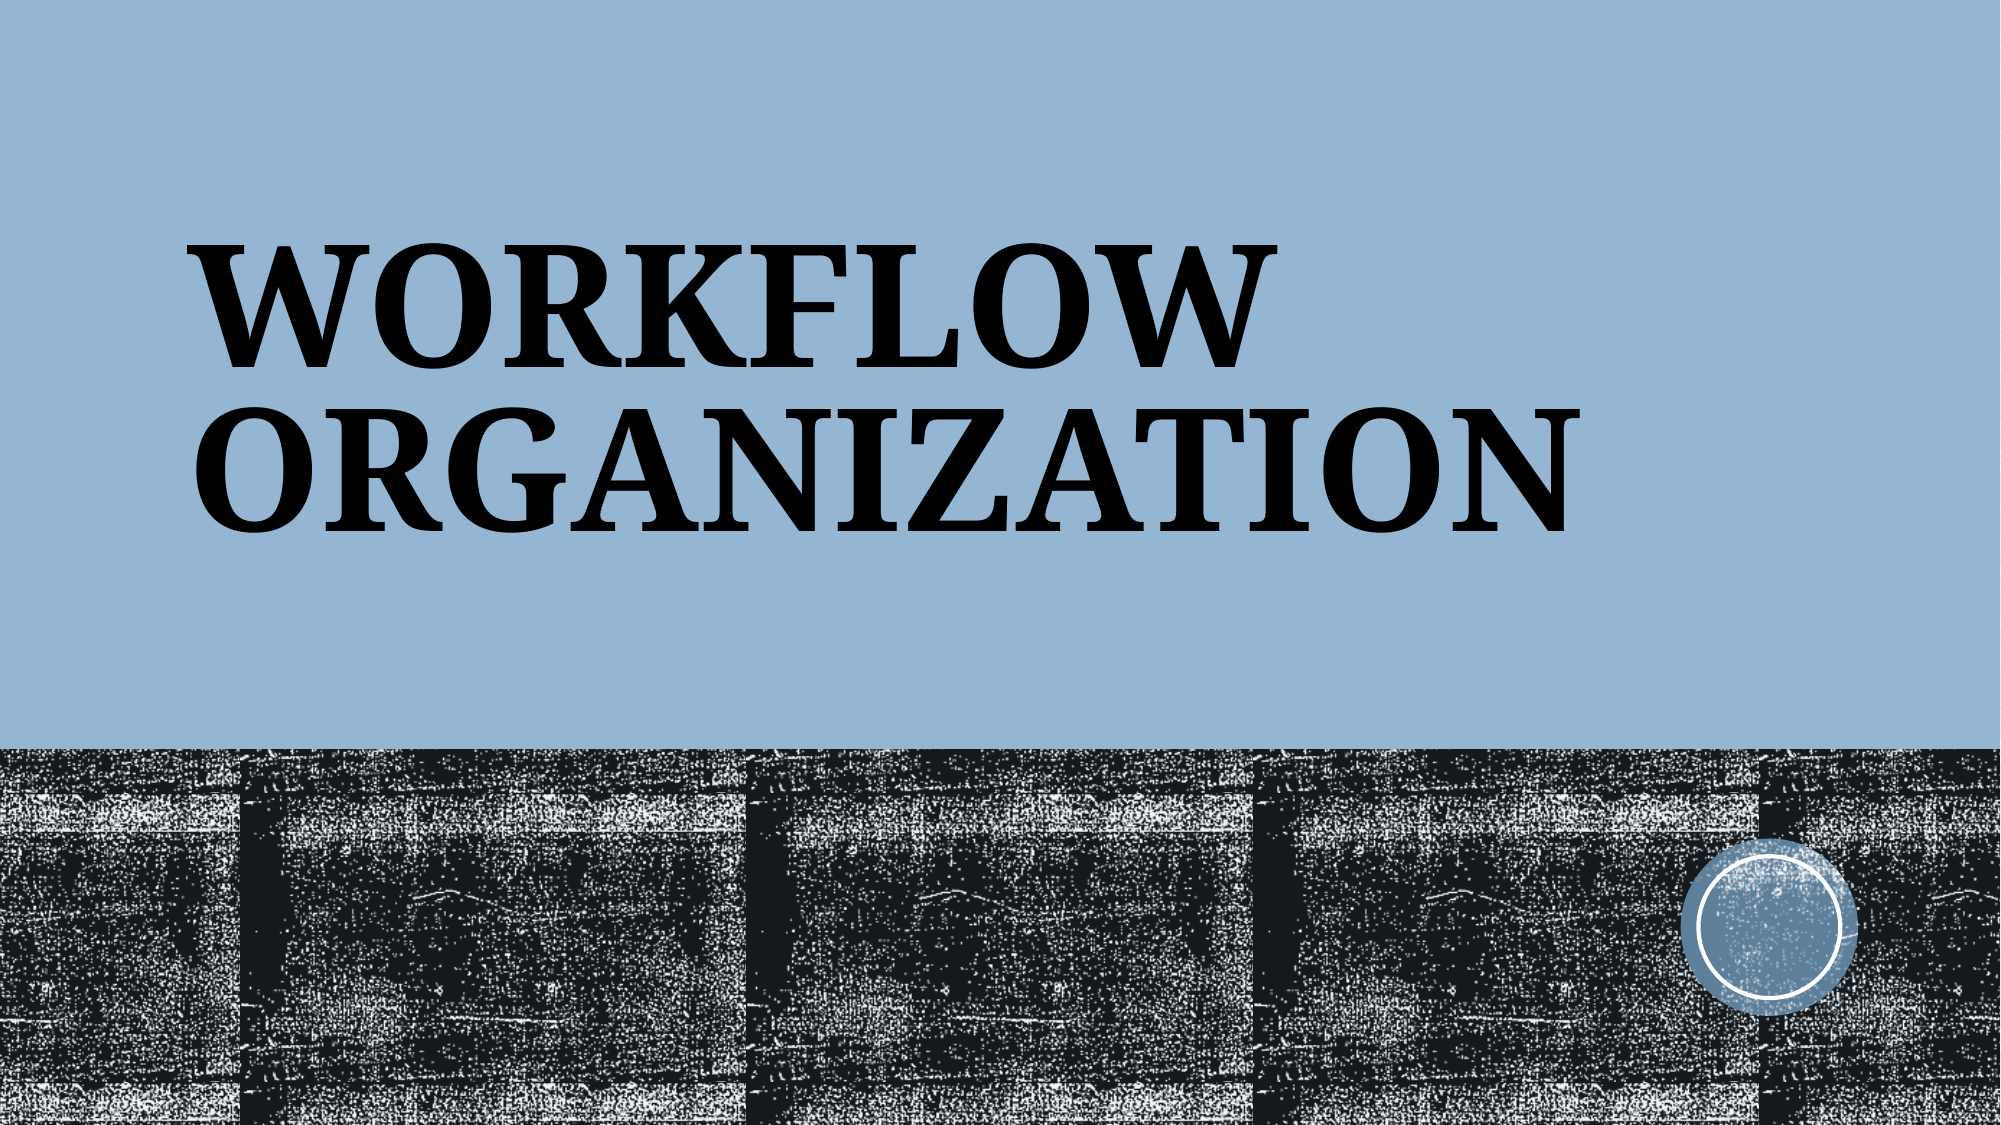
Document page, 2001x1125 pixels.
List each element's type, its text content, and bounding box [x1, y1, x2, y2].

title Workflow organization [172, 105, 1808, 695]
text_box [0, 0, 2000, 1125]
